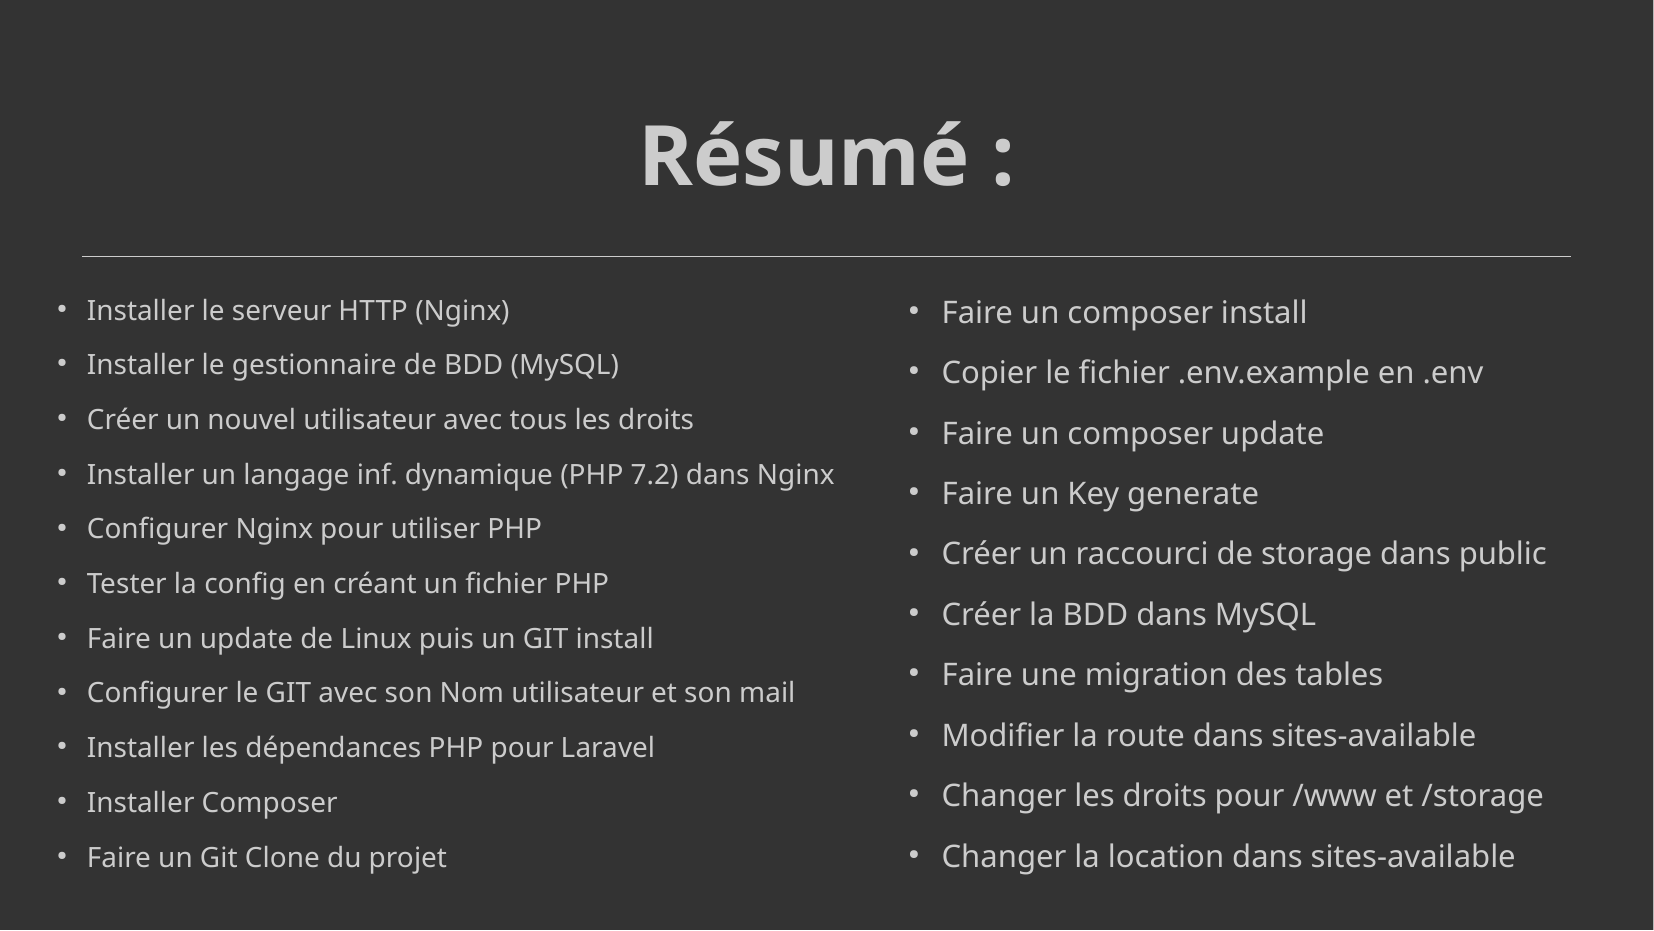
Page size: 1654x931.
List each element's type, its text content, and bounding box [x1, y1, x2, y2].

title Résumé : [82, 49, 1571, 257]
list Faire un composer install Copier le fichier .env.example en .env Faire un composer update Faire un Key generate Créer un raccourci de storage dans public Créer la BDD dans MySQL Faire une migration des tables Modifier la route dans sites-available Changer les droits pour /www et /storage Changer la location dans sites-available [897, 290, 1607, 886]
list Installer le serveur HTTP (Nginx) Installer le gestionnaire de BDD (MySQL) Créer un nouvel utilisateur avec tous les droits Installer un langage inf. dynamique (PHP 7.2) dans Nginx Configurer Nginx pour utiliser PHP Tester la config en créant un fichier PHP Faire un update de Linux puis un GIT install Configurer le GIT avec son Nom utilisateur et son mail Installer les dépendances PHP pour Laravel Installer Composer Faire un Git Clone du projet [47, 290, 851, 886]
